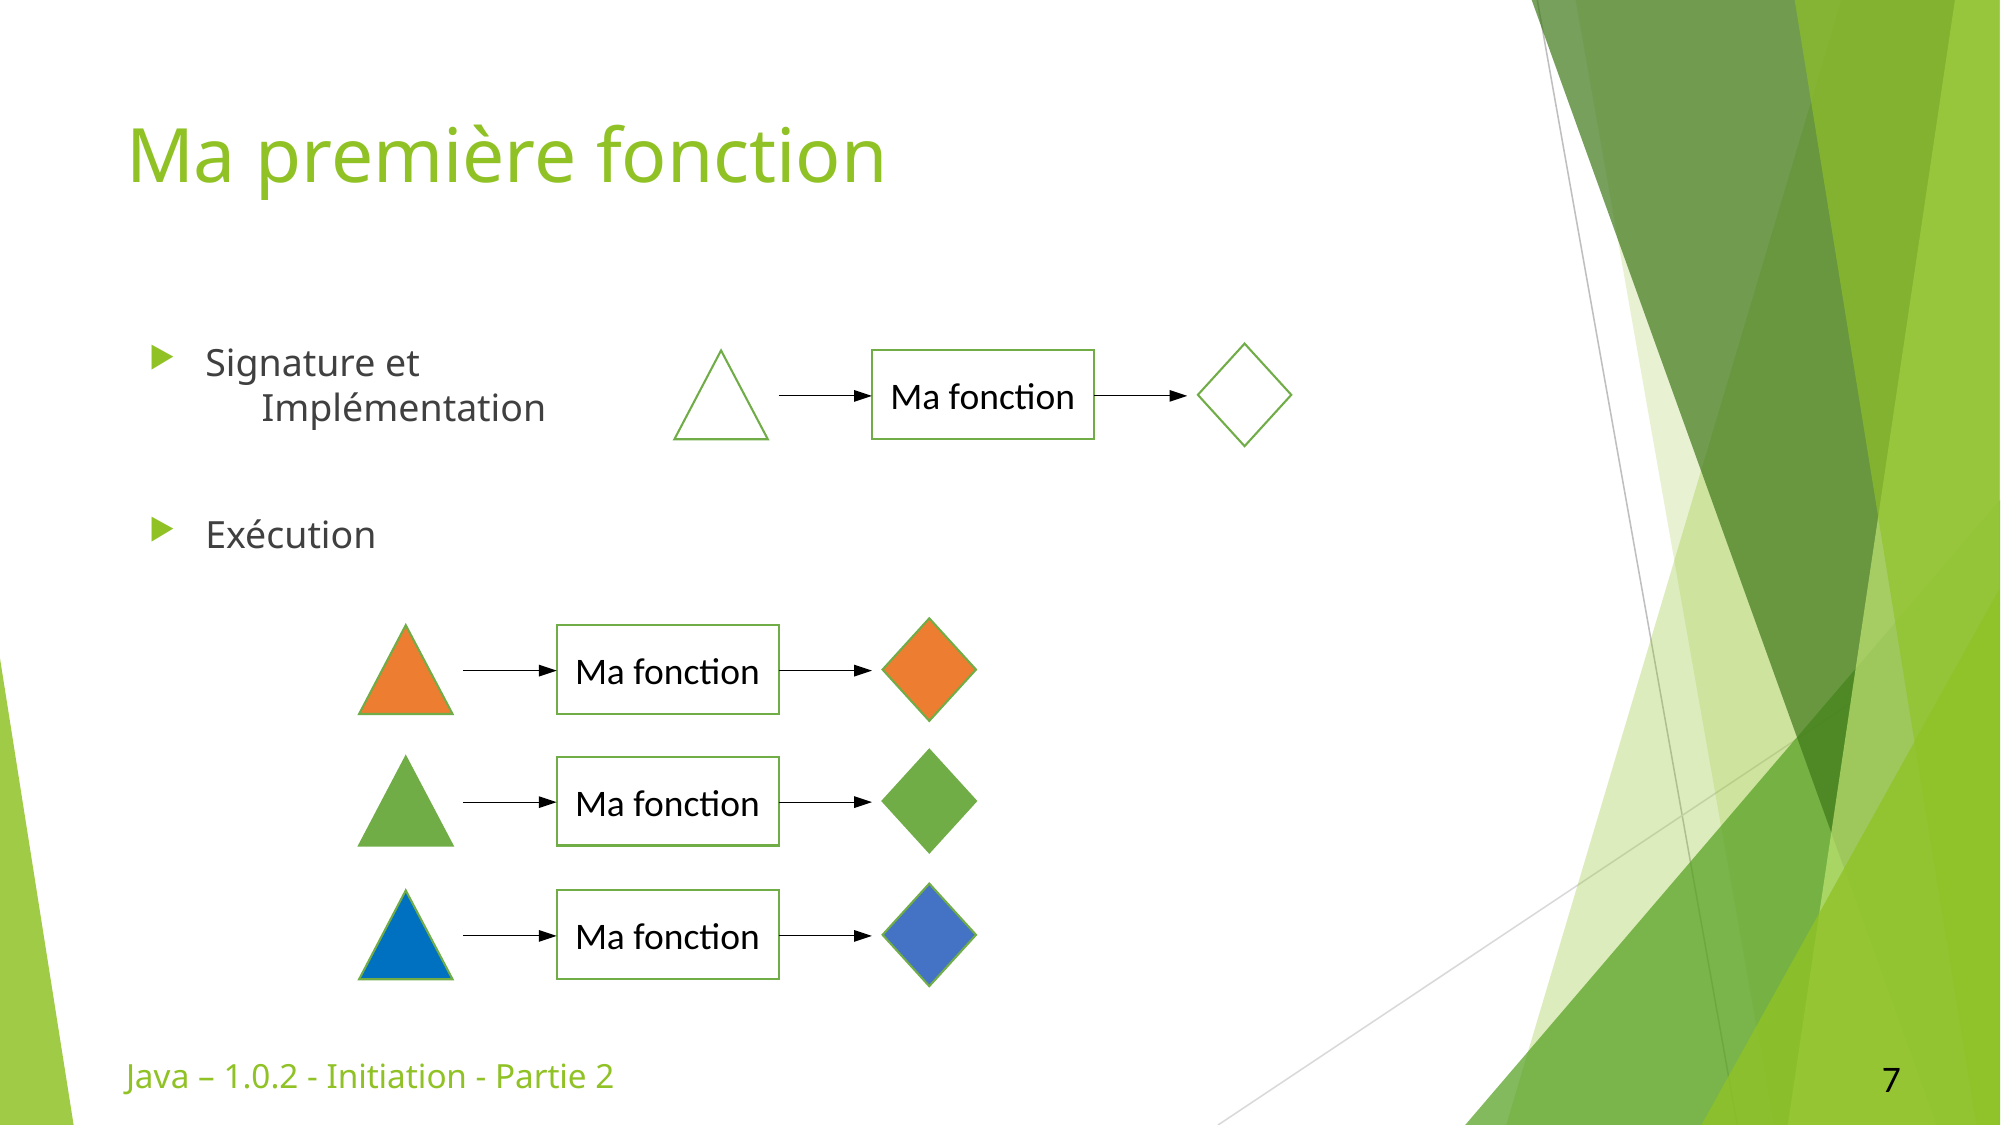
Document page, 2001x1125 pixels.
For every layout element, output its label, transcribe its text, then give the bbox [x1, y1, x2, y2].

text_box [359, 625, 453, 714]
text_box [882, 618, 977, 721]
text_box Ma fonction [557, 757, 779, 845]
text_box Ma fonction [557, 625, 779, 714]
text_box [674, 350, 768, 440]
text_box [359, 756, 453, 846]
text_box [1866, 1047, 1979, 1108]
text_box [359, 890, 453, 980]
text_box [1197, 343, 1292, 447]
text_box Ma fonction [557, 890, 779, 979]
text_box Java – 1.0.2 - Initiation - Partie 2 [111, 1047, 1094, 1109]
text_box [882, 749, 977, 853]
list Signature et Implémentation Exécution [134, 331, 634, 1026]
text_box Ma fonction [872, 350, 1094, 439]
title Ma première fonction [111, 99, 1522, 317]
text_box [882, 883, 977, 987]
